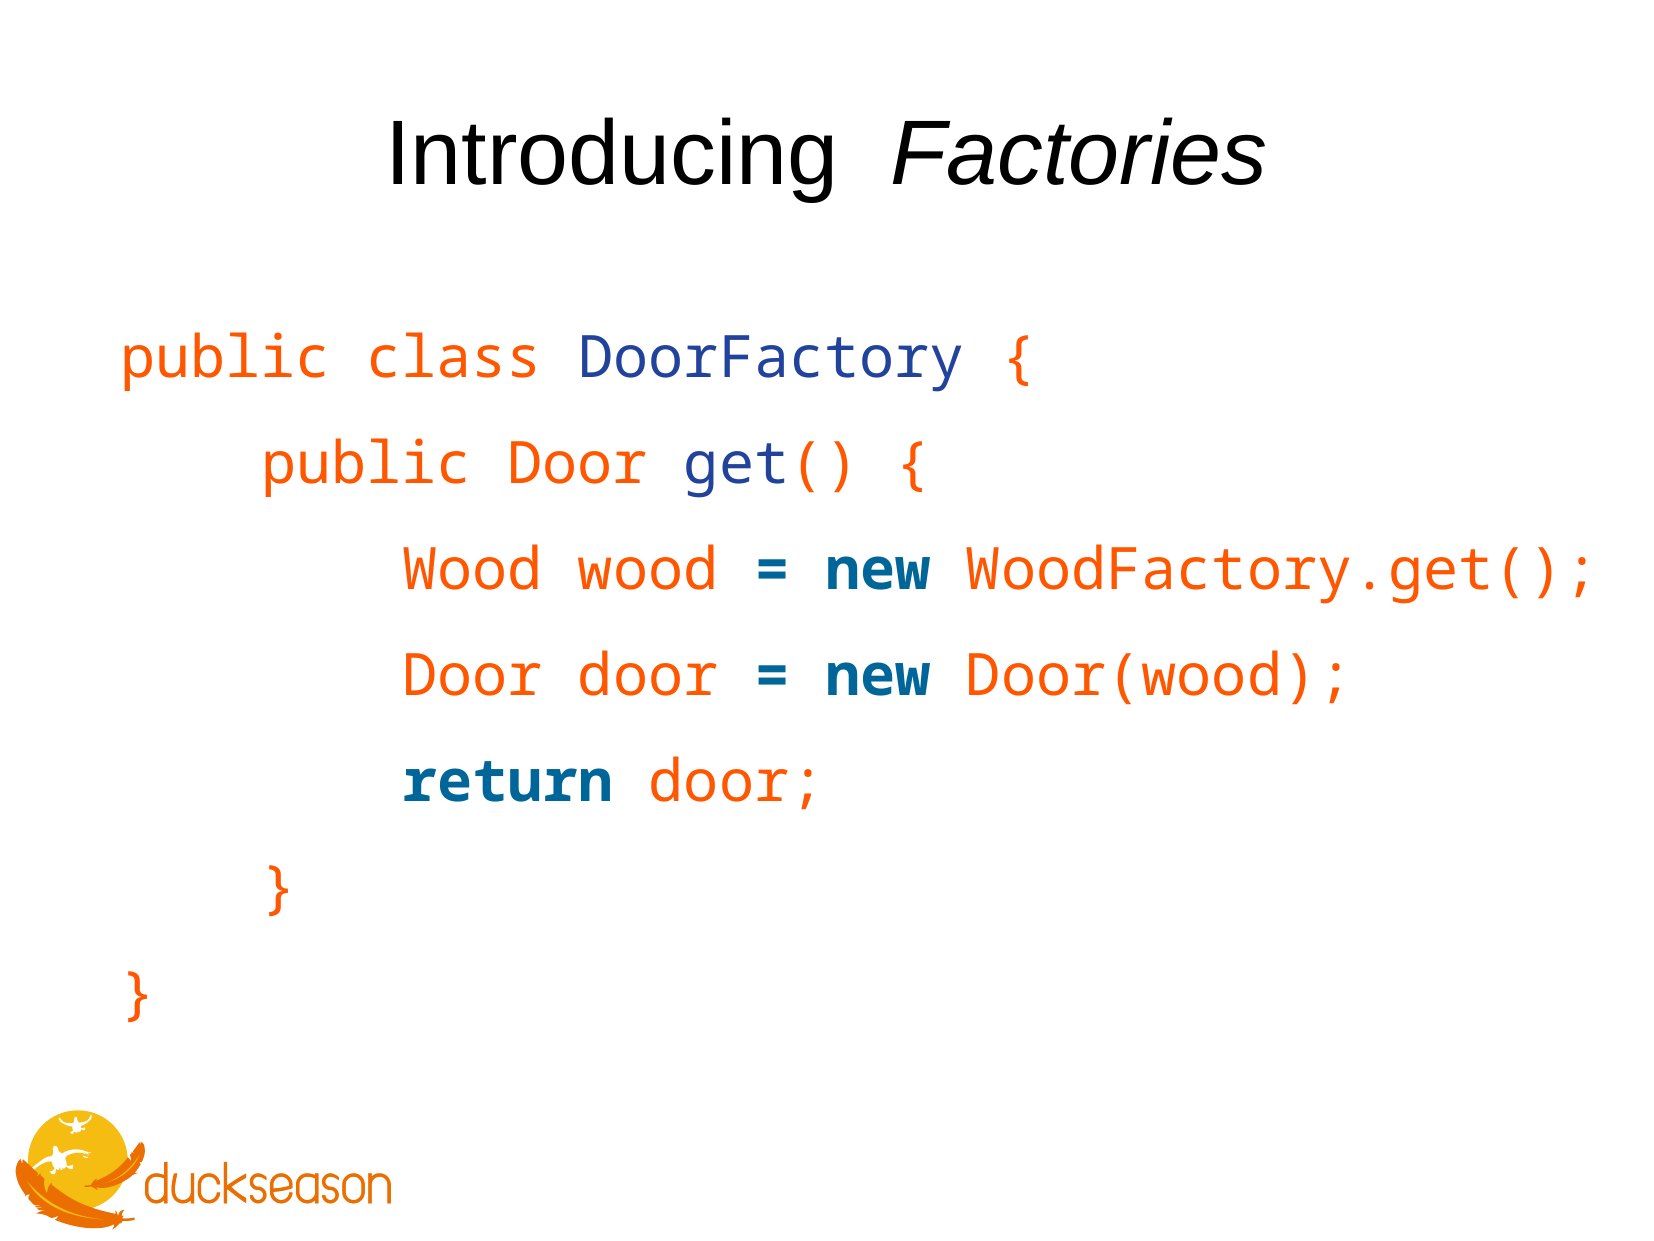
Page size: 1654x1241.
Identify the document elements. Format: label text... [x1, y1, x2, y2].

picture [15, 1110, 391, 1231]
title Introducing Factories [82, 49, 1571, 257]
list public class DoorFactory { public Door get() { Wood wood = new WoodFactory.get(); Door door = new Door(wood); return door; } } [120, 315, 1606, 1096]
